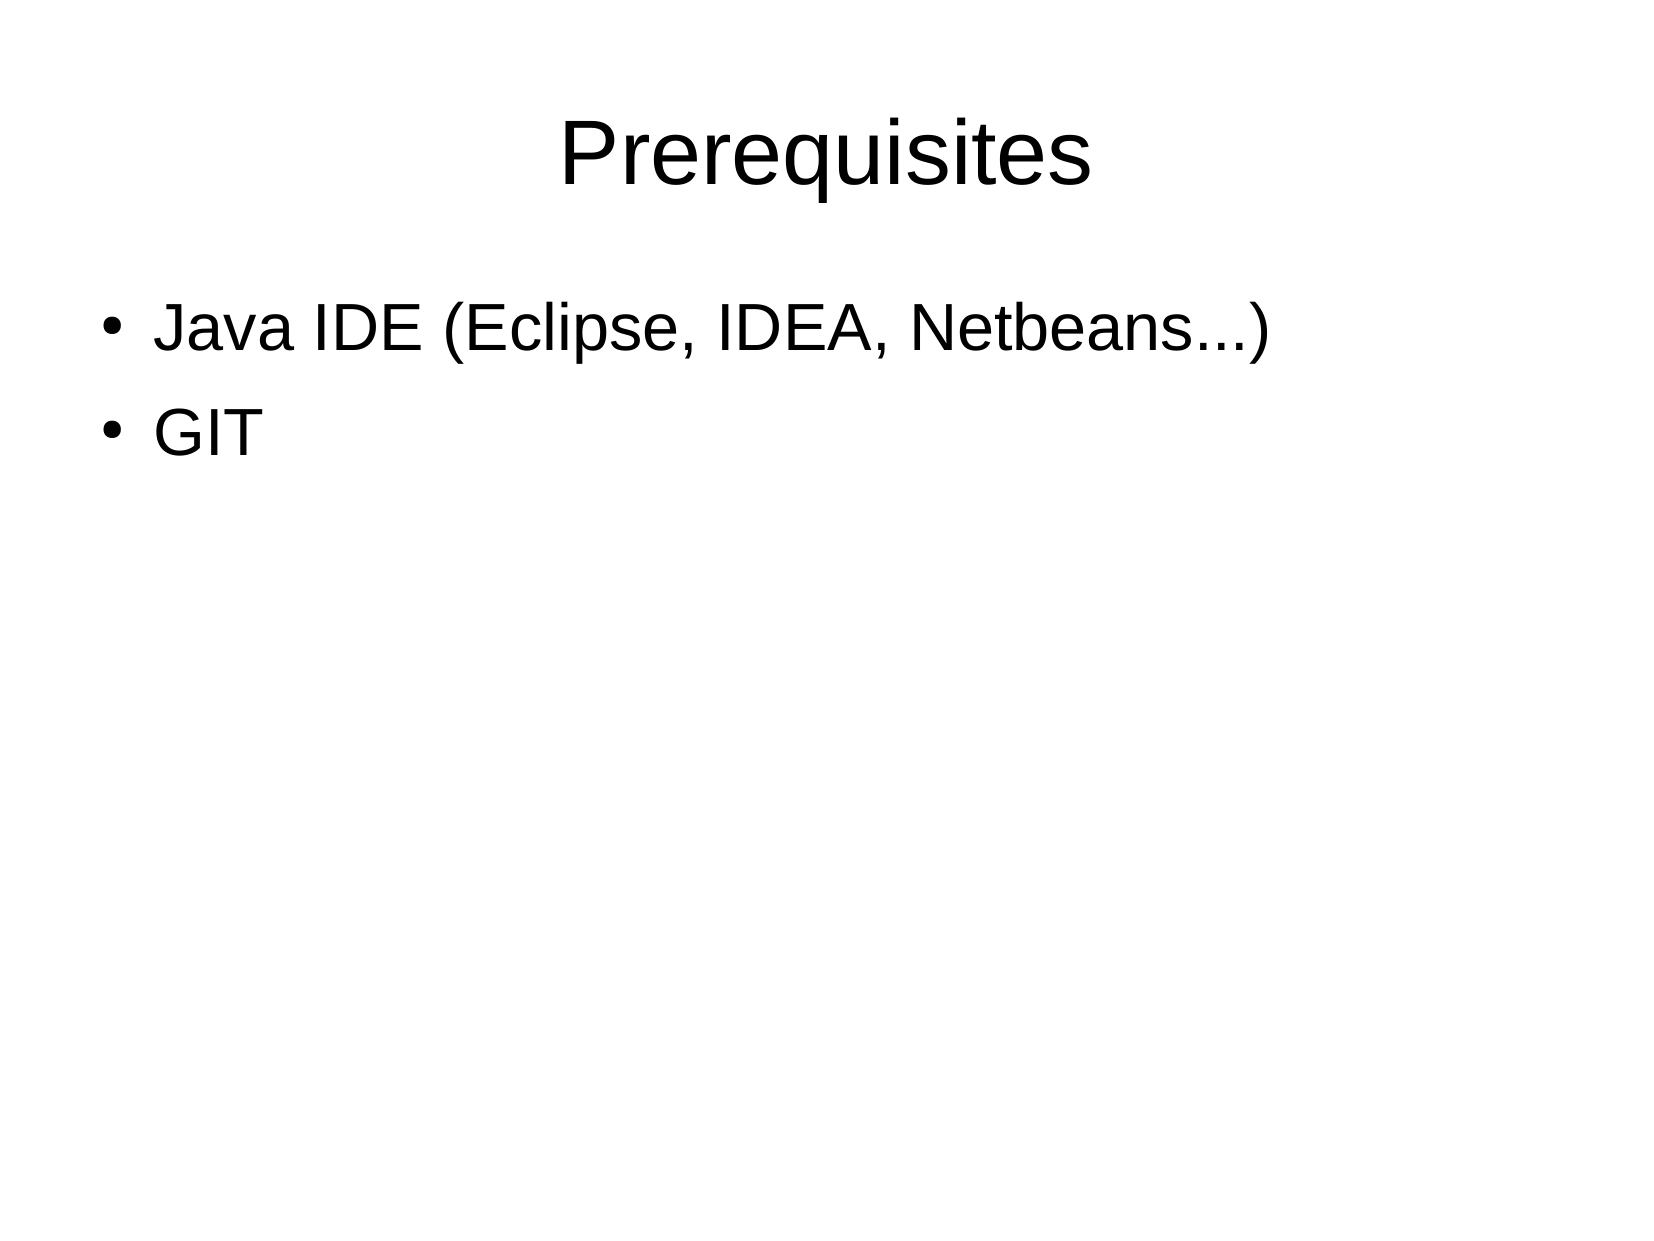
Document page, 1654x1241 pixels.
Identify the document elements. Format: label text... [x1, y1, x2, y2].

title Prerequisites [82, 49, 1571, 257]
list Java IDE (Eclipse, IDEA, Netbeans...) GIT [82, 290, 1571, 1109]
